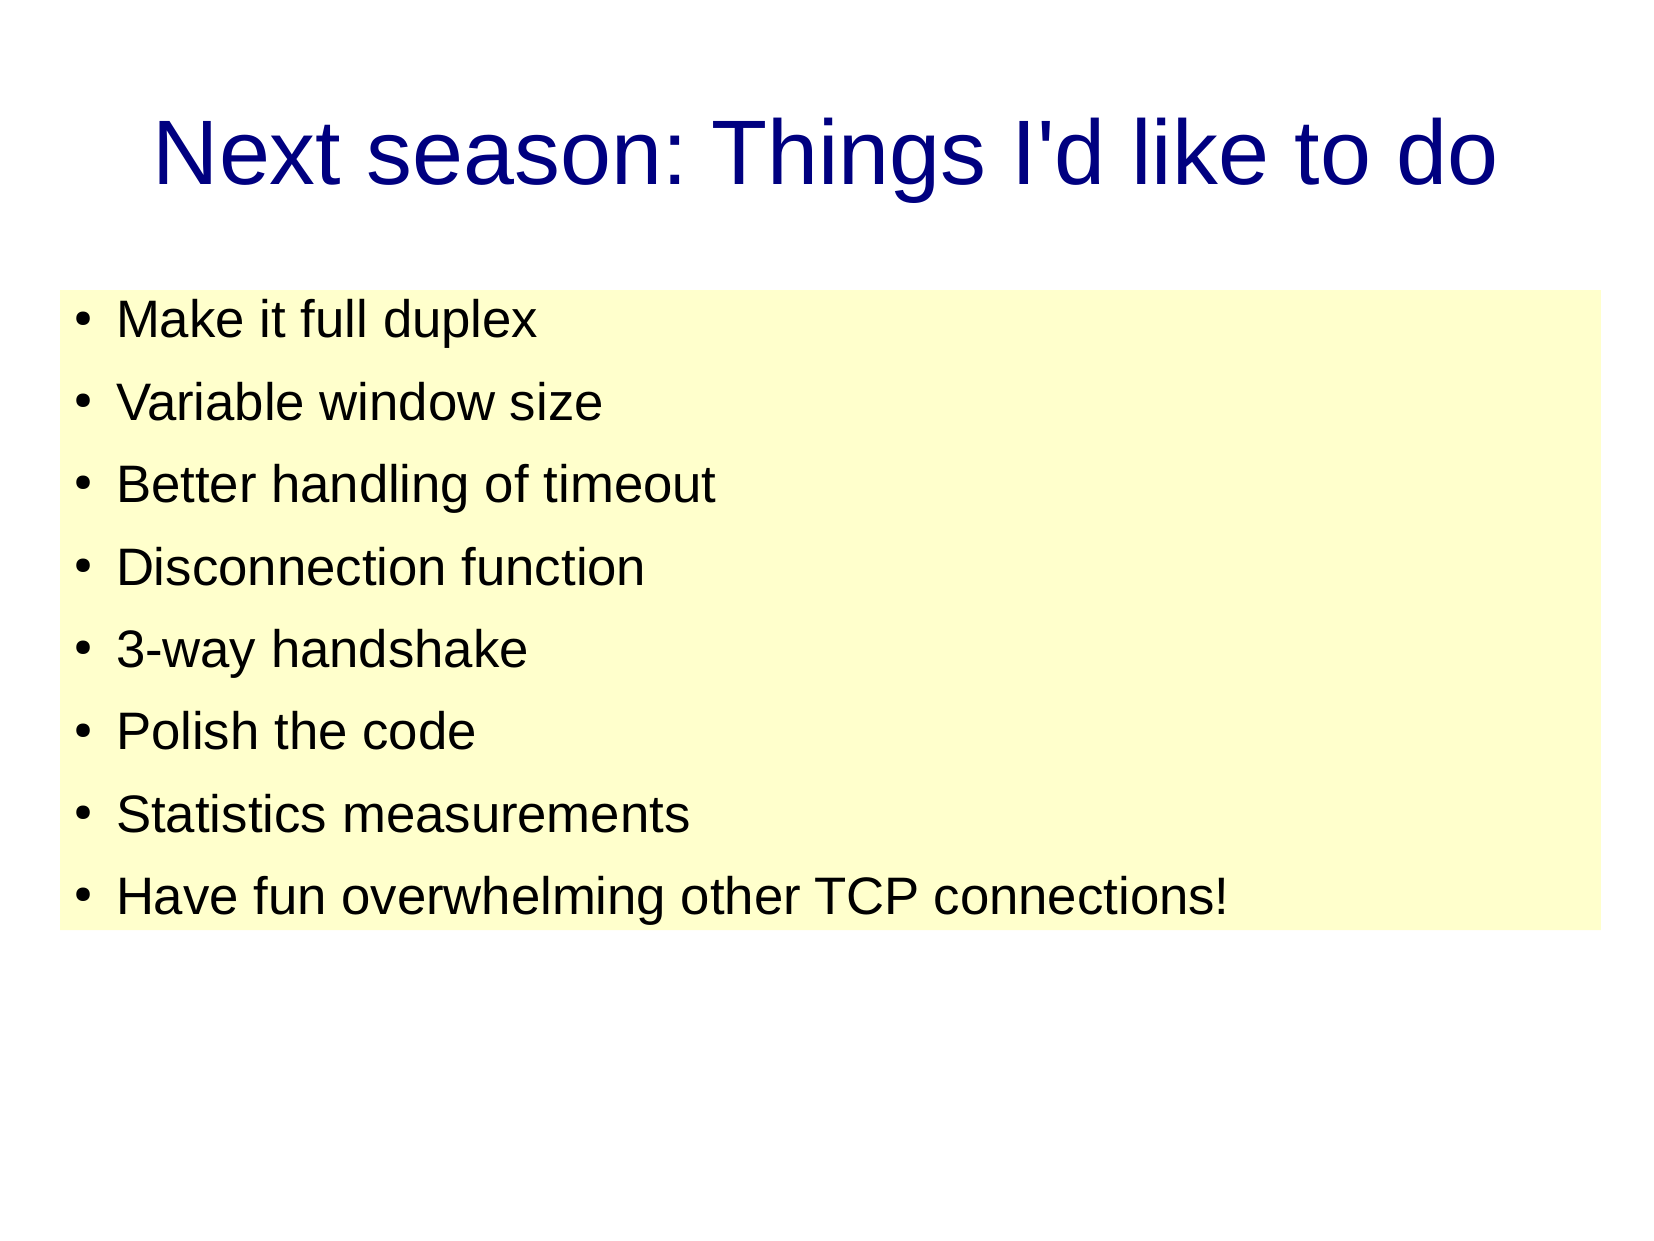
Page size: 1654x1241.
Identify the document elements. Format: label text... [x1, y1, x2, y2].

list Make it full duplex Variable window size Better handling of timeout Disconnection function 3-way handshake Polish the code Statistics measurements Have fun overwhelming other TCP connections! [60, 290, 1601, 931]
title Next season: Things I'd like to do [82, 49, 1571, 257]
